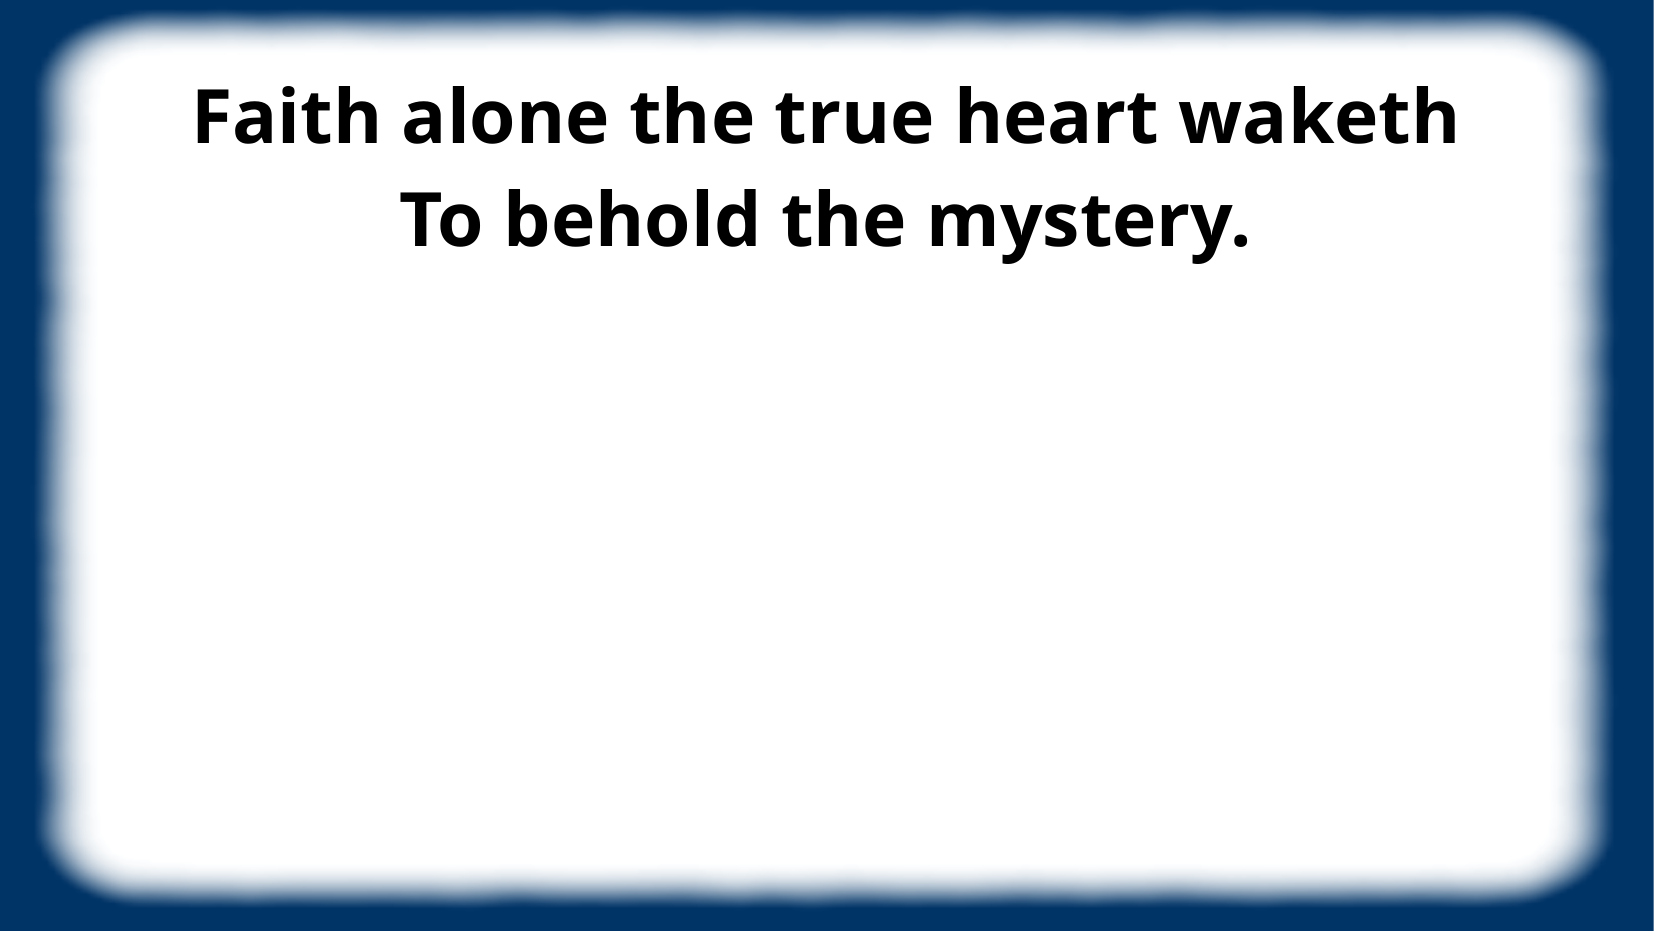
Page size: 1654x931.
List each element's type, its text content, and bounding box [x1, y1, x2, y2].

picture [0, 0, 1654, 931]
text_box Faith alone the true heart waketh To behold the mystery. [76, 56, 1577, 271]
